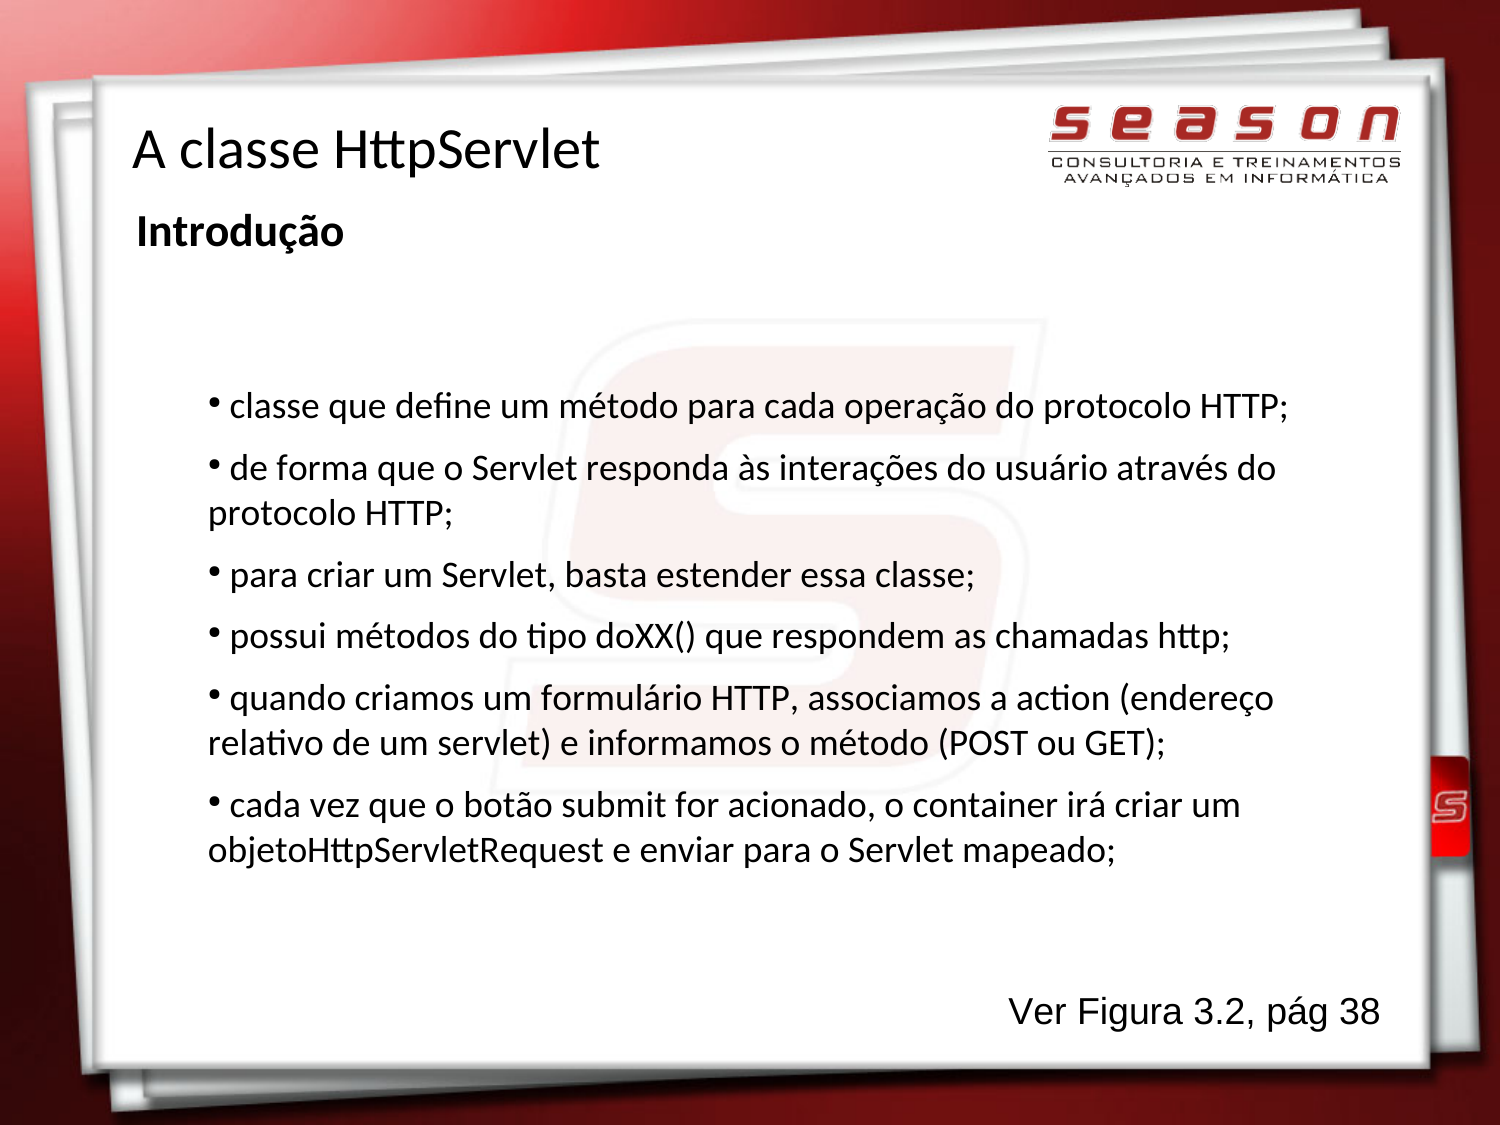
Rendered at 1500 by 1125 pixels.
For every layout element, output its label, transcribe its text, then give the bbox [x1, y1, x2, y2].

text_box Ver Figura 3.2, pág 38 [708, 979, 1396, 1040]
title A classe HttpServlet [118, 33, 1394, 257]
text_box classe que define um método para cada operação do protocolo HTTP; de forma que o Servlet responda às interações do usuário através do protocolo HTTP; para criar um Servlet, basta estender essa classe; possui métodos do tipo doXX() que respondem as chamadas http; quando criamos um formulário HTTP, associamos a action (endereço relativo de um servlet) e informamos o método (POST ou GET); cada vez que o botão submit for acionado, o container irá criar um objetoHttpServletRequest e enviar para o Servlet mapeado; [207, 291, 1328, 960]
picture [0, 0, 1500, 1125]
text_box Introdução [119, 200, 1240, 256]
